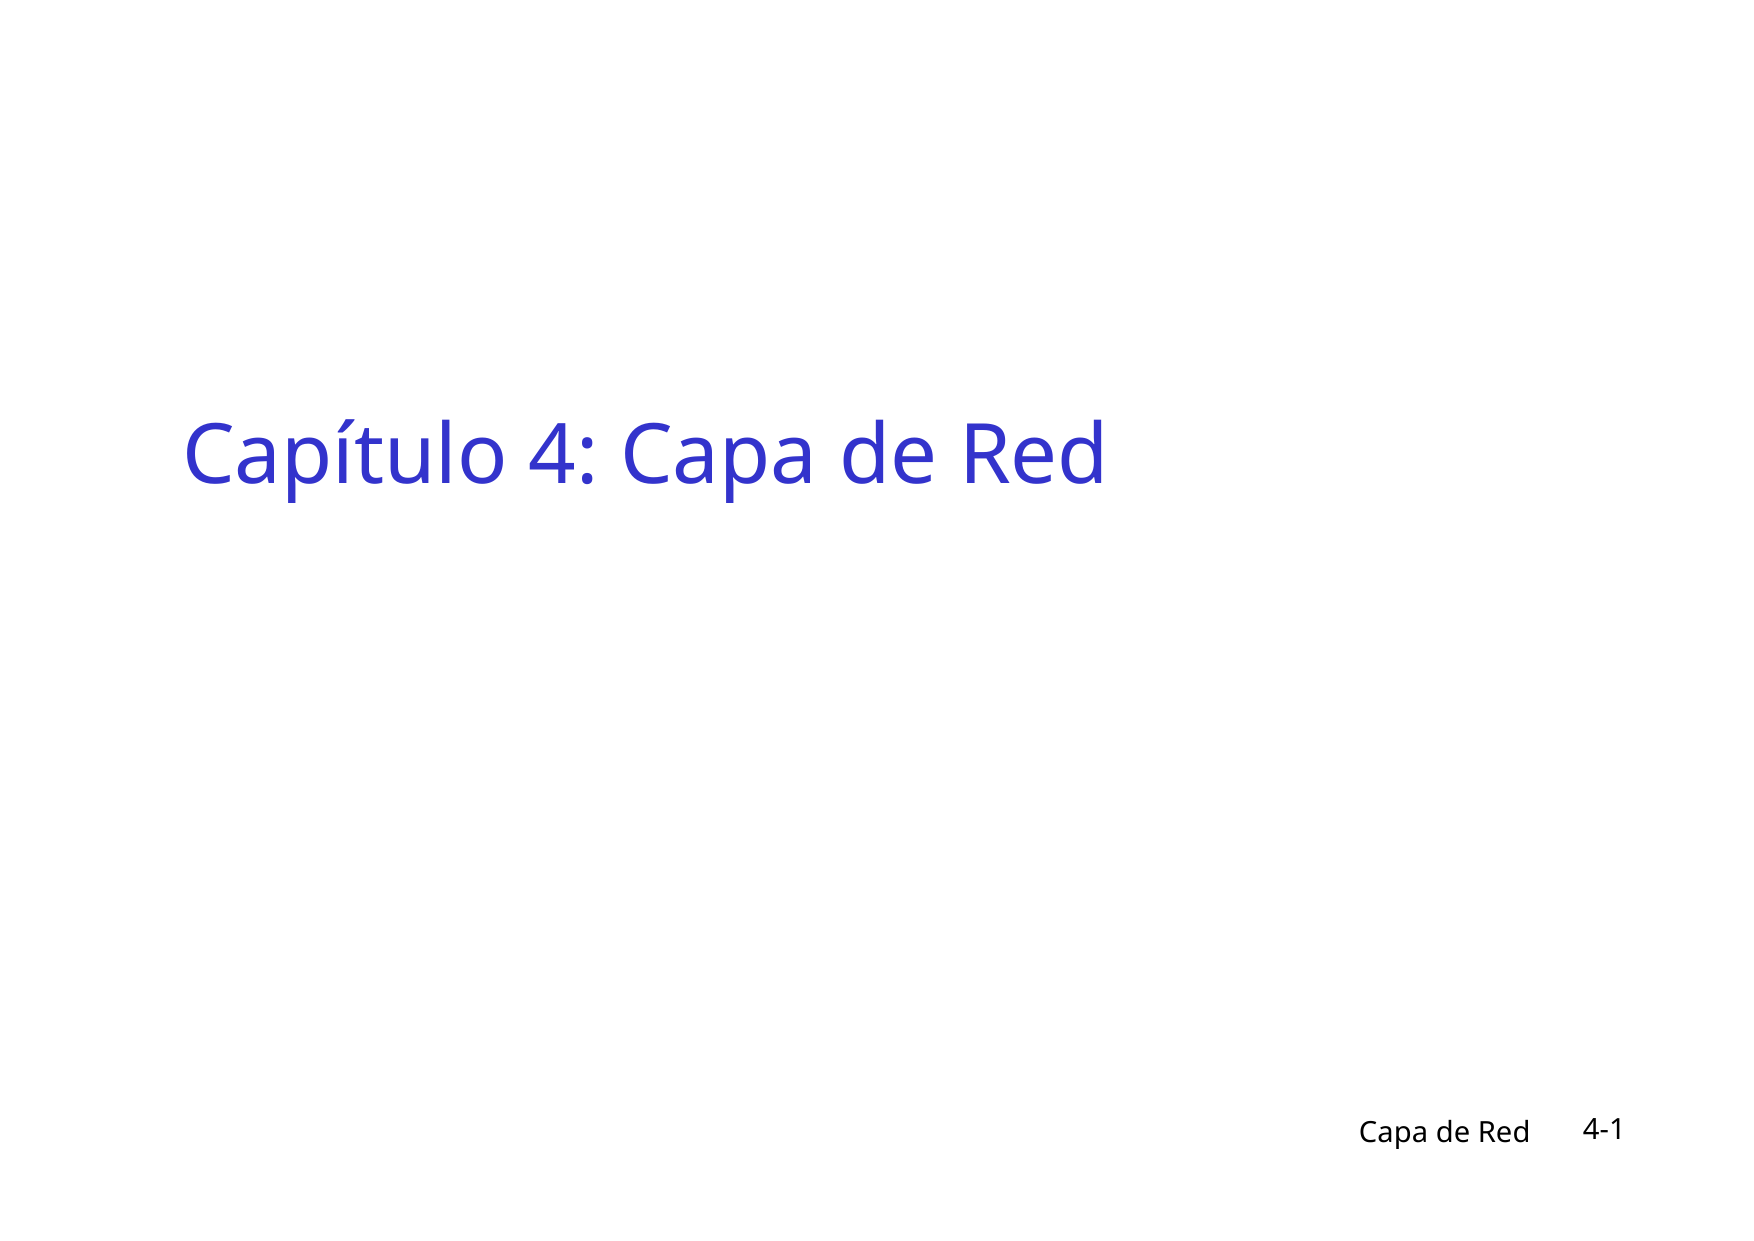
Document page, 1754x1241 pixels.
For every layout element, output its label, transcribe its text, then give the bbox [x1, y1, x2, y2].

title Capítulo 4: Capa de Red [167, 333, 1559, 574]
